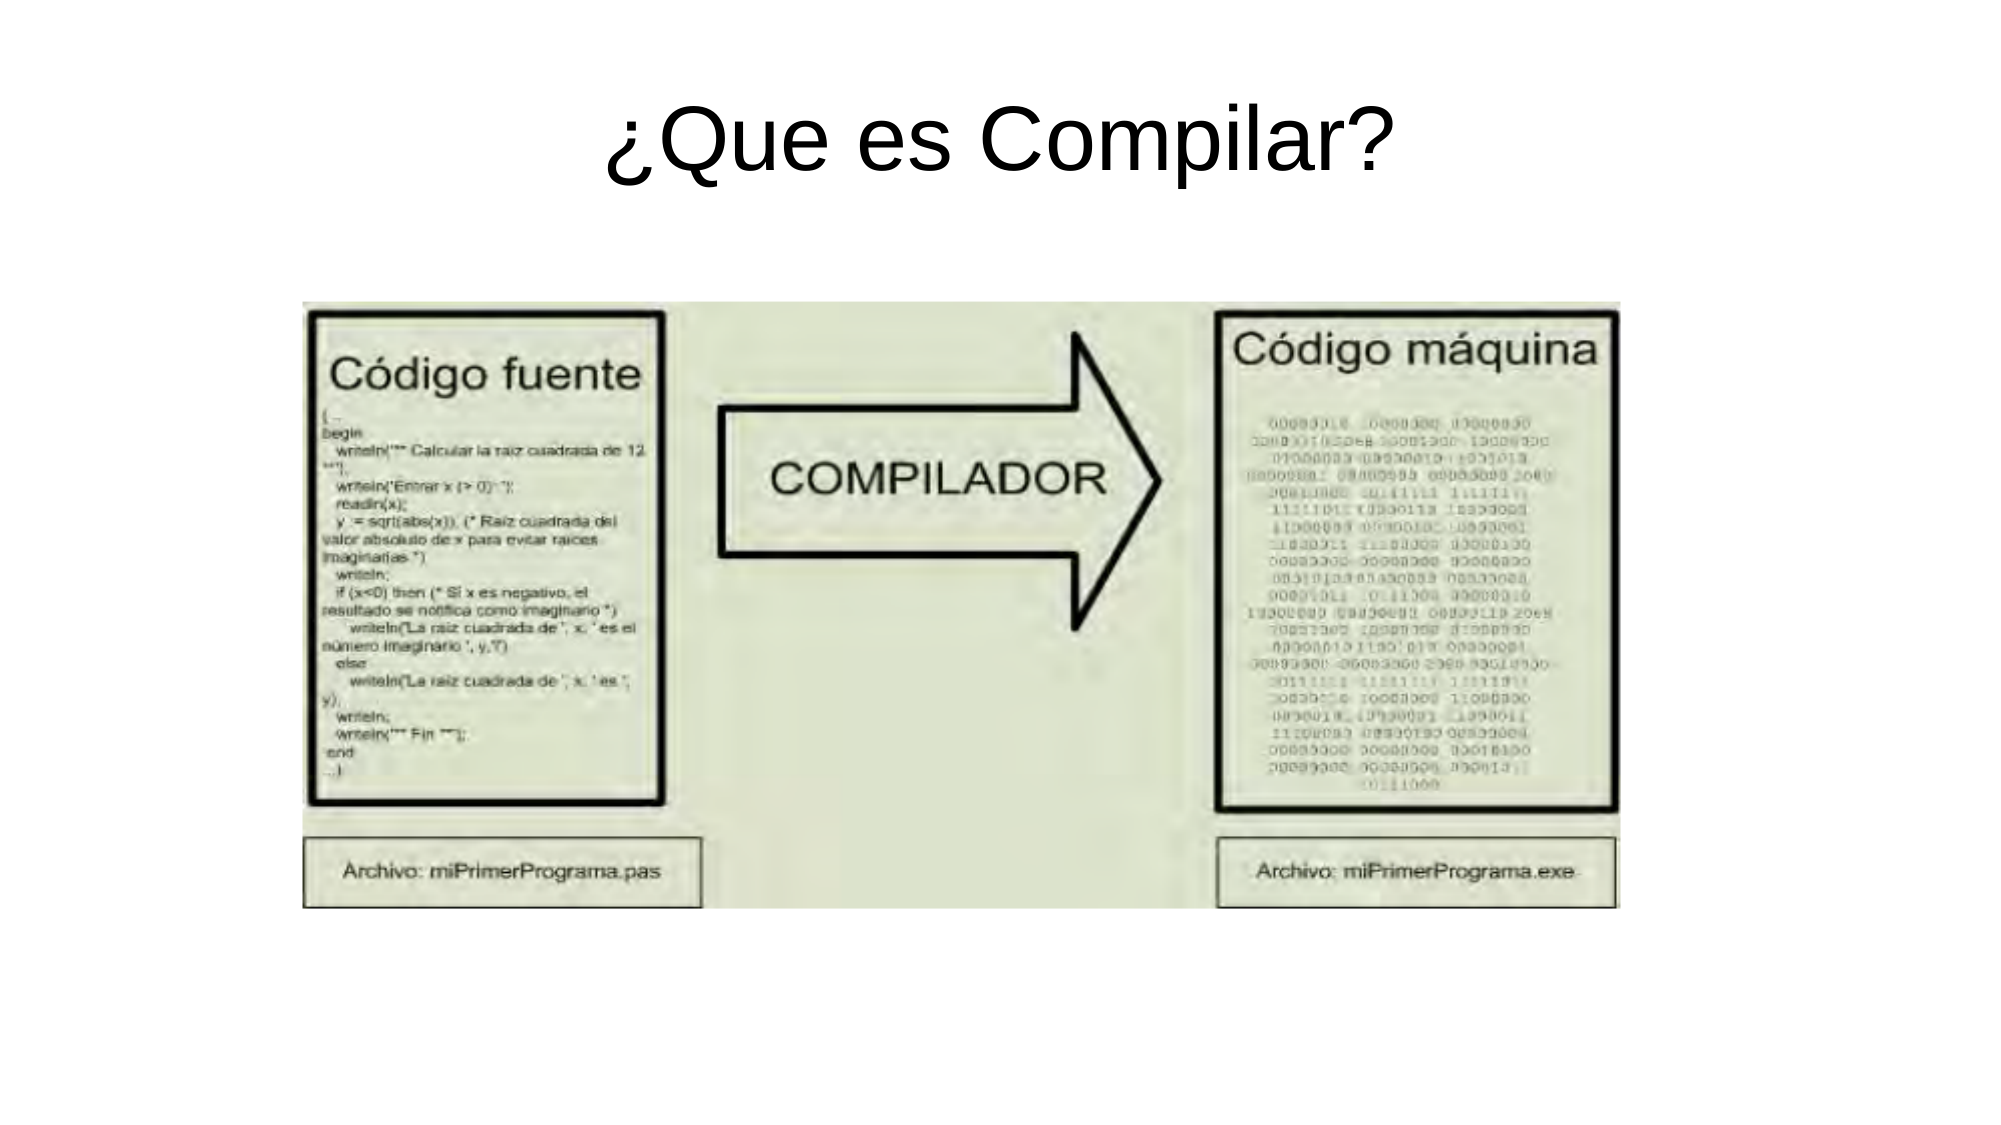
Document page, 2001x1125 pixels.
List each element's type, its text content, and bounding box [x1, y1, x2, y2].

title ¿Que es Compilar? [99, 44, 1900, 233]
picture [295, 295, 1625, 916]
subtitle [99, 263, 1900, 1006]
